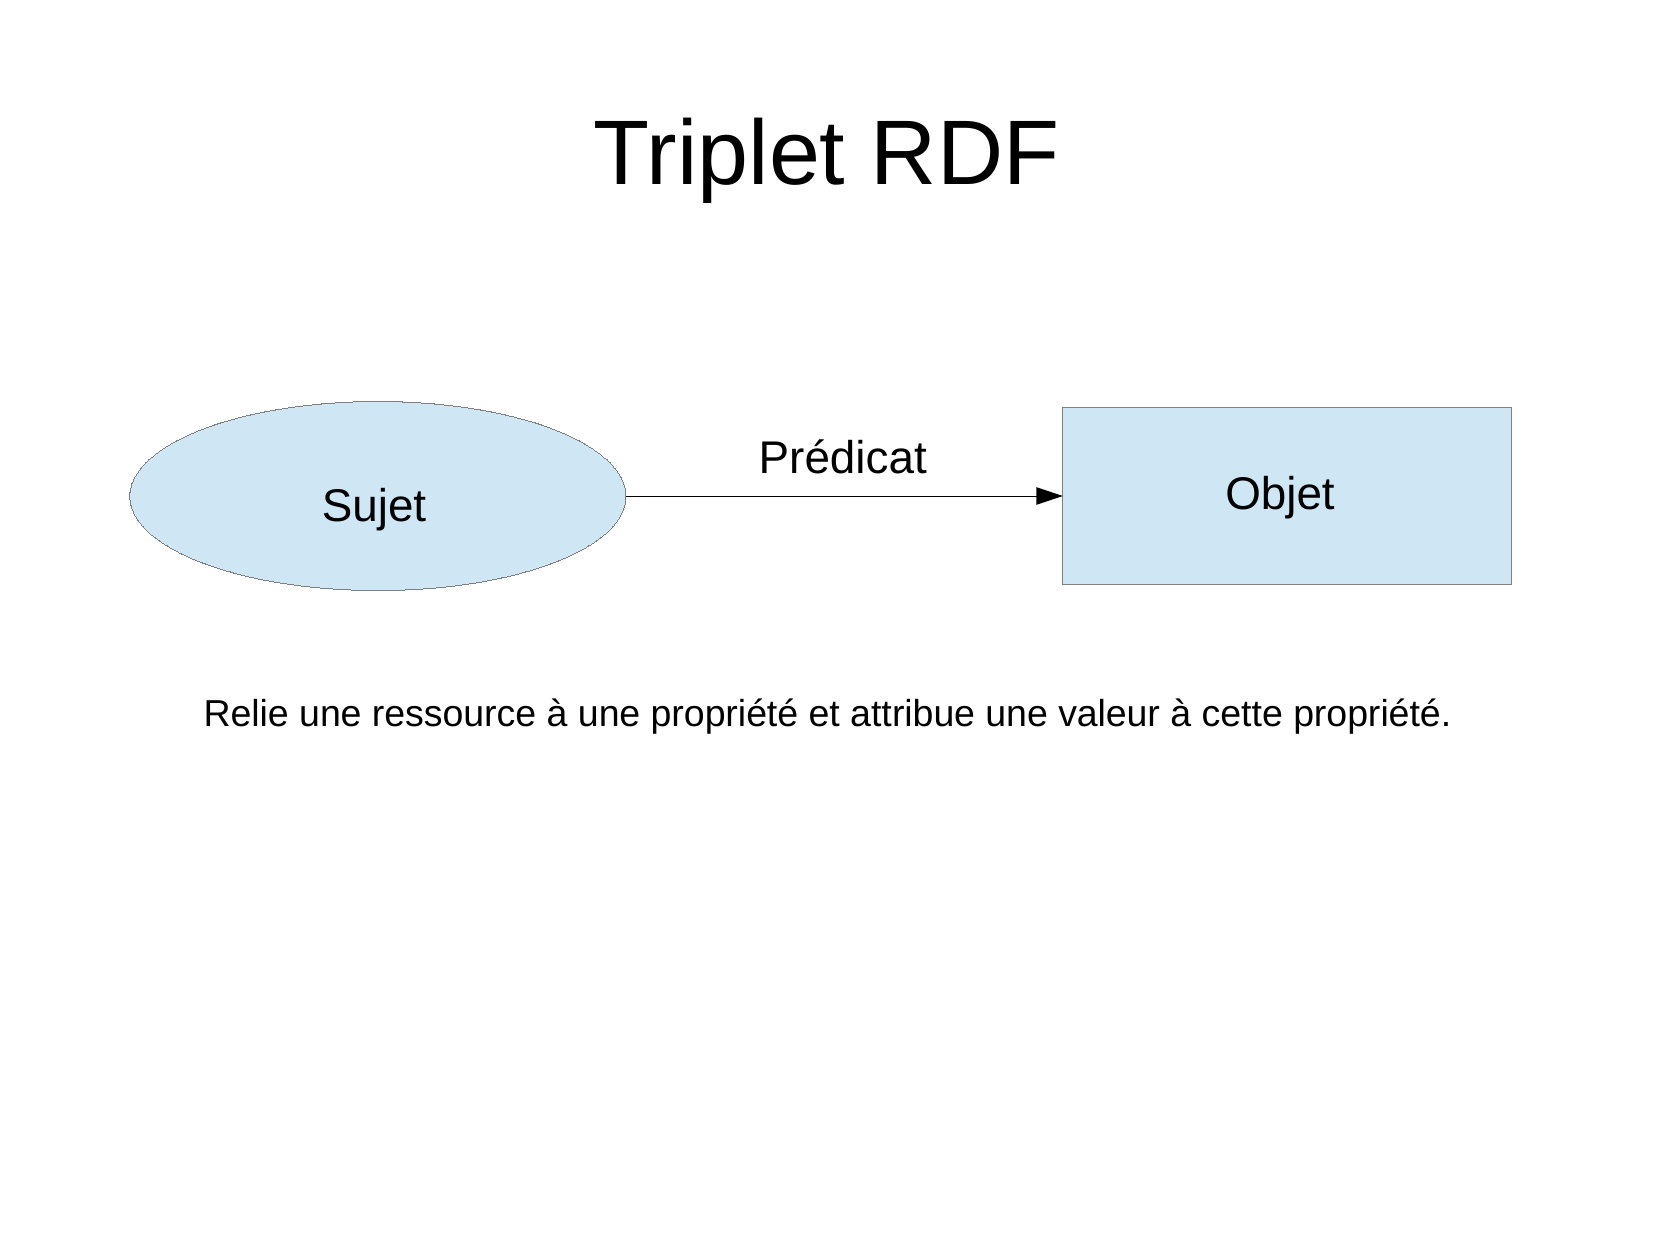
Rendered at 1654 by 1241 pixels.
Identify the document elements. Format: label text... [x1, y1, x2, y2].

text_box Prédicat [744, 425, 942, 492]
text_box Sujet [307, 472, 442, 539]
text_box Objet [1210, 460, 1350, 527]
text_box [1062, 407, 1512, 585]
title Triplet RDF [82, 49, 1571, 257]
text_box Relie une ressource à une propriété et attribue une valeur à cette propriété. [188, 685, 1467, 742]
text_box [129, 401, 626, 591]
